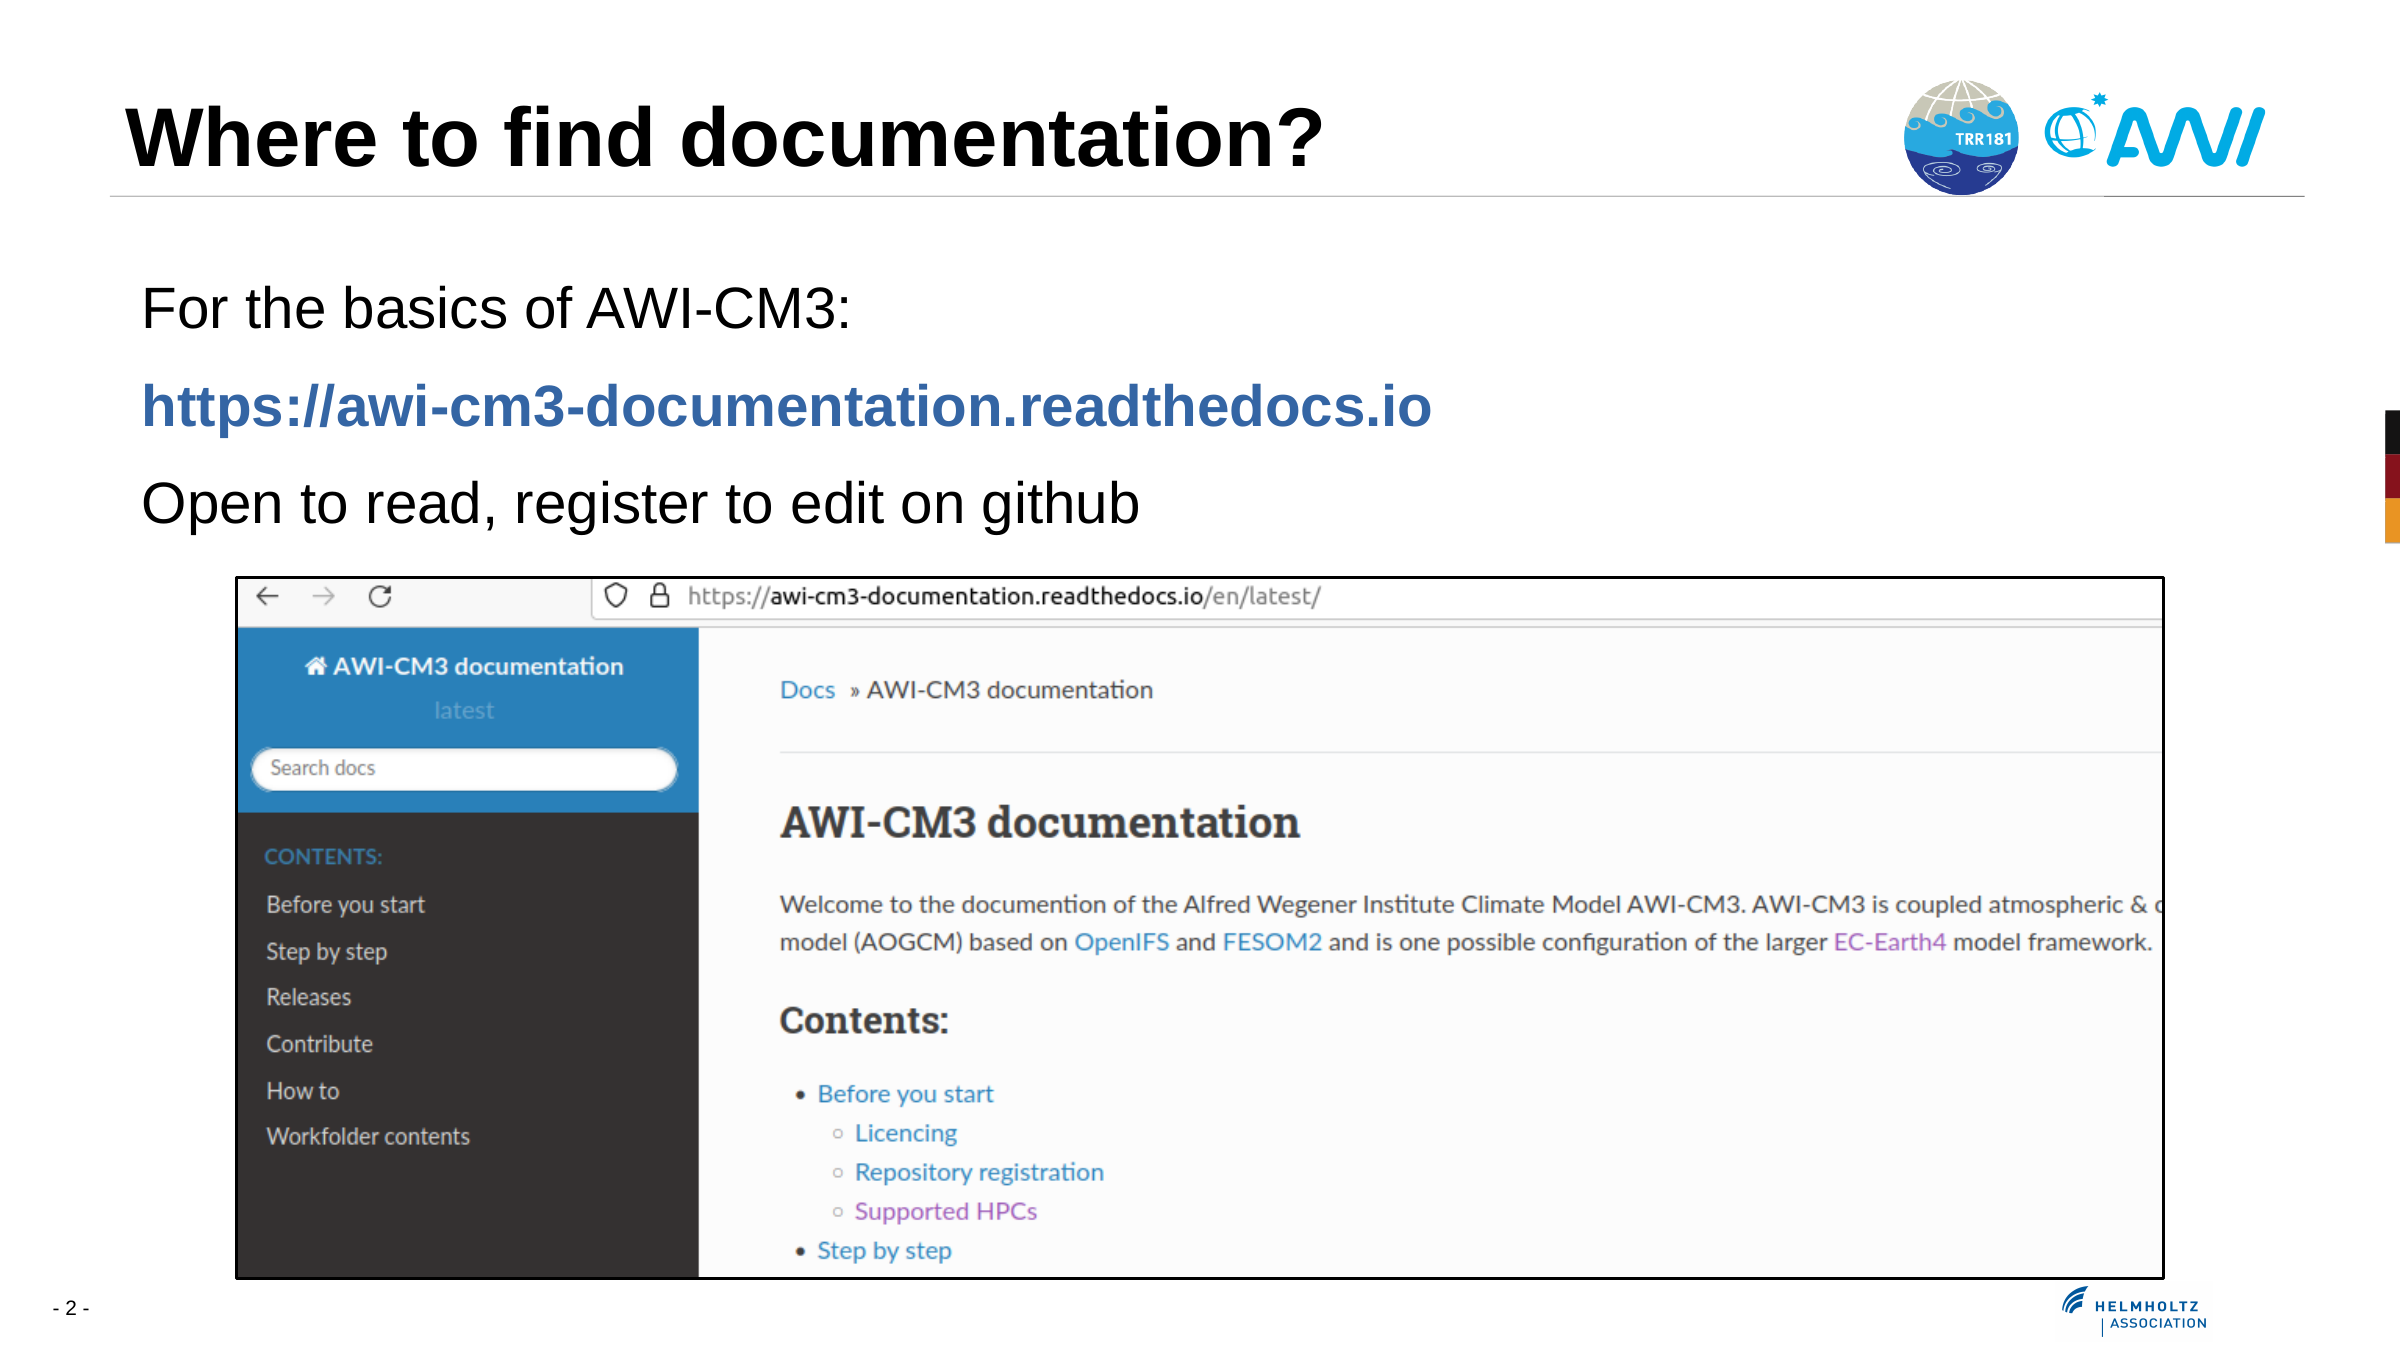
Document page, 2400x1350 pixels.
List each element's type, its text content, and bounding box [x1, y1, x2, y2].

text_box For the basics of AWI-CM3: https://awi-cm3-documentation.readthedocs.io Open to read, register to edit on github [127, 236, 2273, 1191]
picture [2055, 1281, 2213, 1342]
picture [238, 578, 2162, 1278]
text_box Where to find documentation? [110, 75, 2297, 195]
